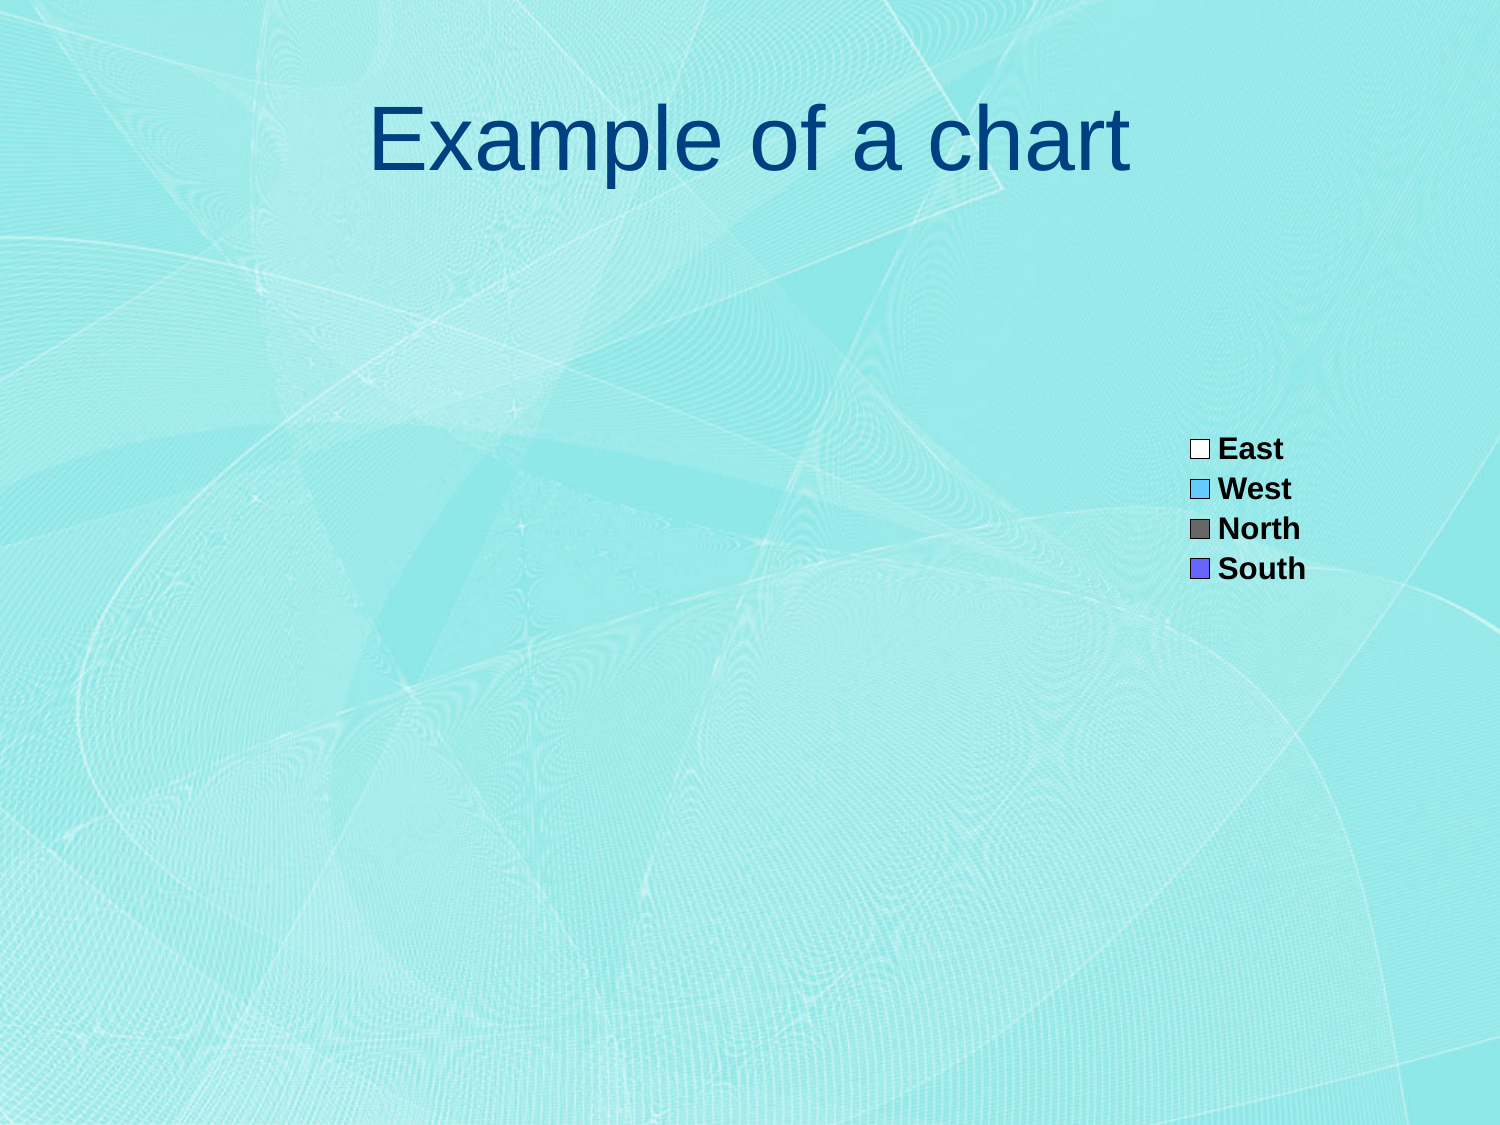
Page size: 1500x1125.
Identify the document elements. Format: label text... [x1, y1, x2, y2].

chart [332, 200, 1328, 817]
title Example of a chart [75, 45, 1426, 233]
picture [0, 0, 1500, 1125]
